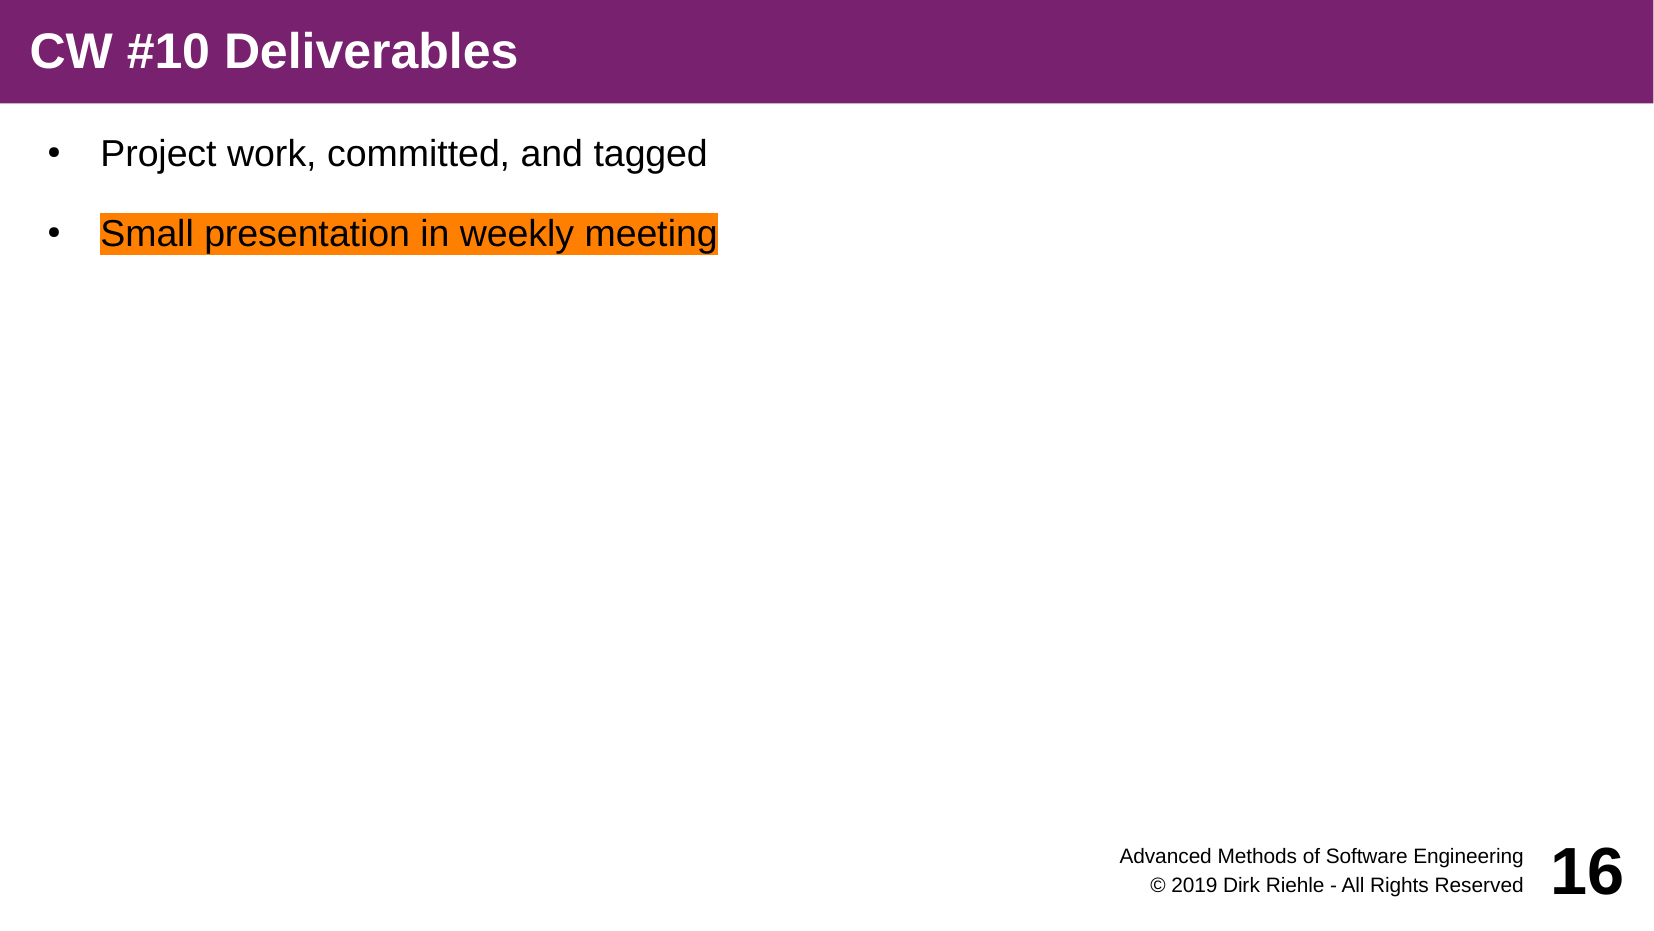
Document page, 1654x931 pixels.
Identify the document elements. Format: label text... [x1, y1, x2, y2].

title CW #10 Deliverables [0, 0, 1654, 104]
list Project work, committed, and tagged Small presentation in weekly meeting [29, 132, 1625, 798]
